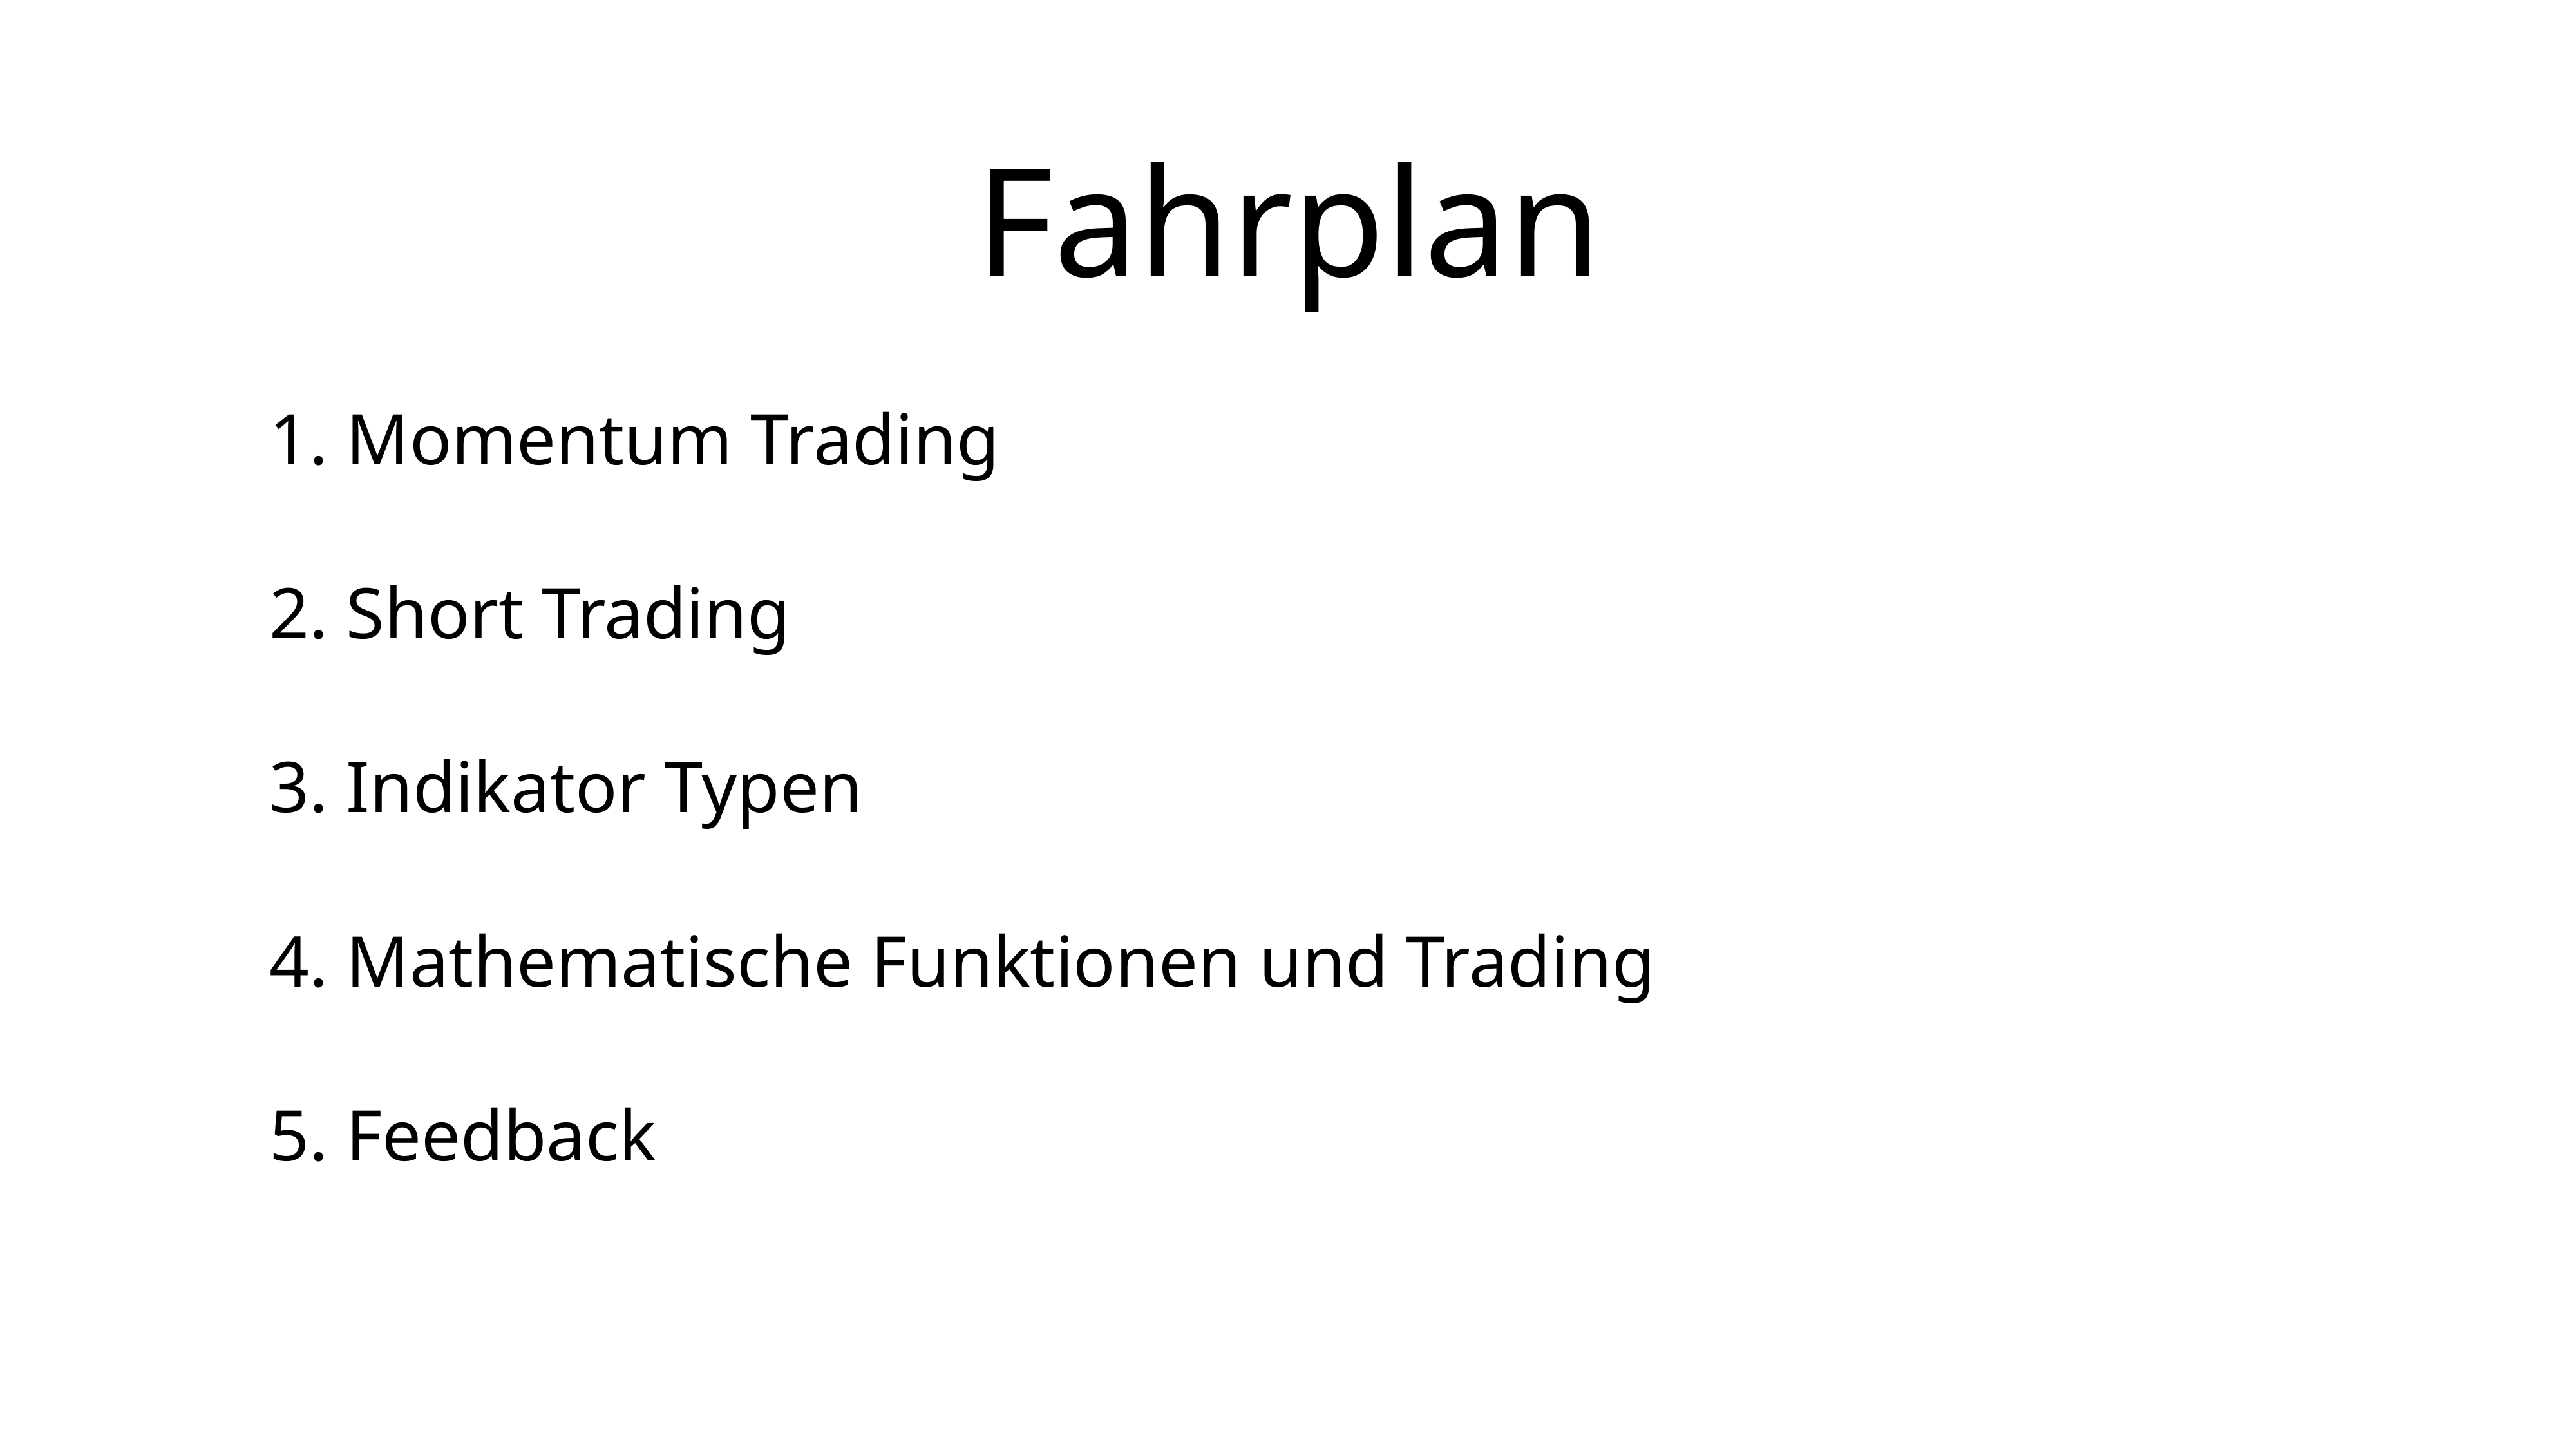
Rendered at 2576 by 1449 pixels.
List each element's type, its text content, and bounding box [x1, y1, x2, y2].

text_box Fahrplan [189, 60, 2389, 376]
text_box 1. Momentum Trading 2. Short Trading 3. Indikator Typen 4. Mathematische Funktionen und Trading 5. Feedback [189, 384, 2389, 1319]
